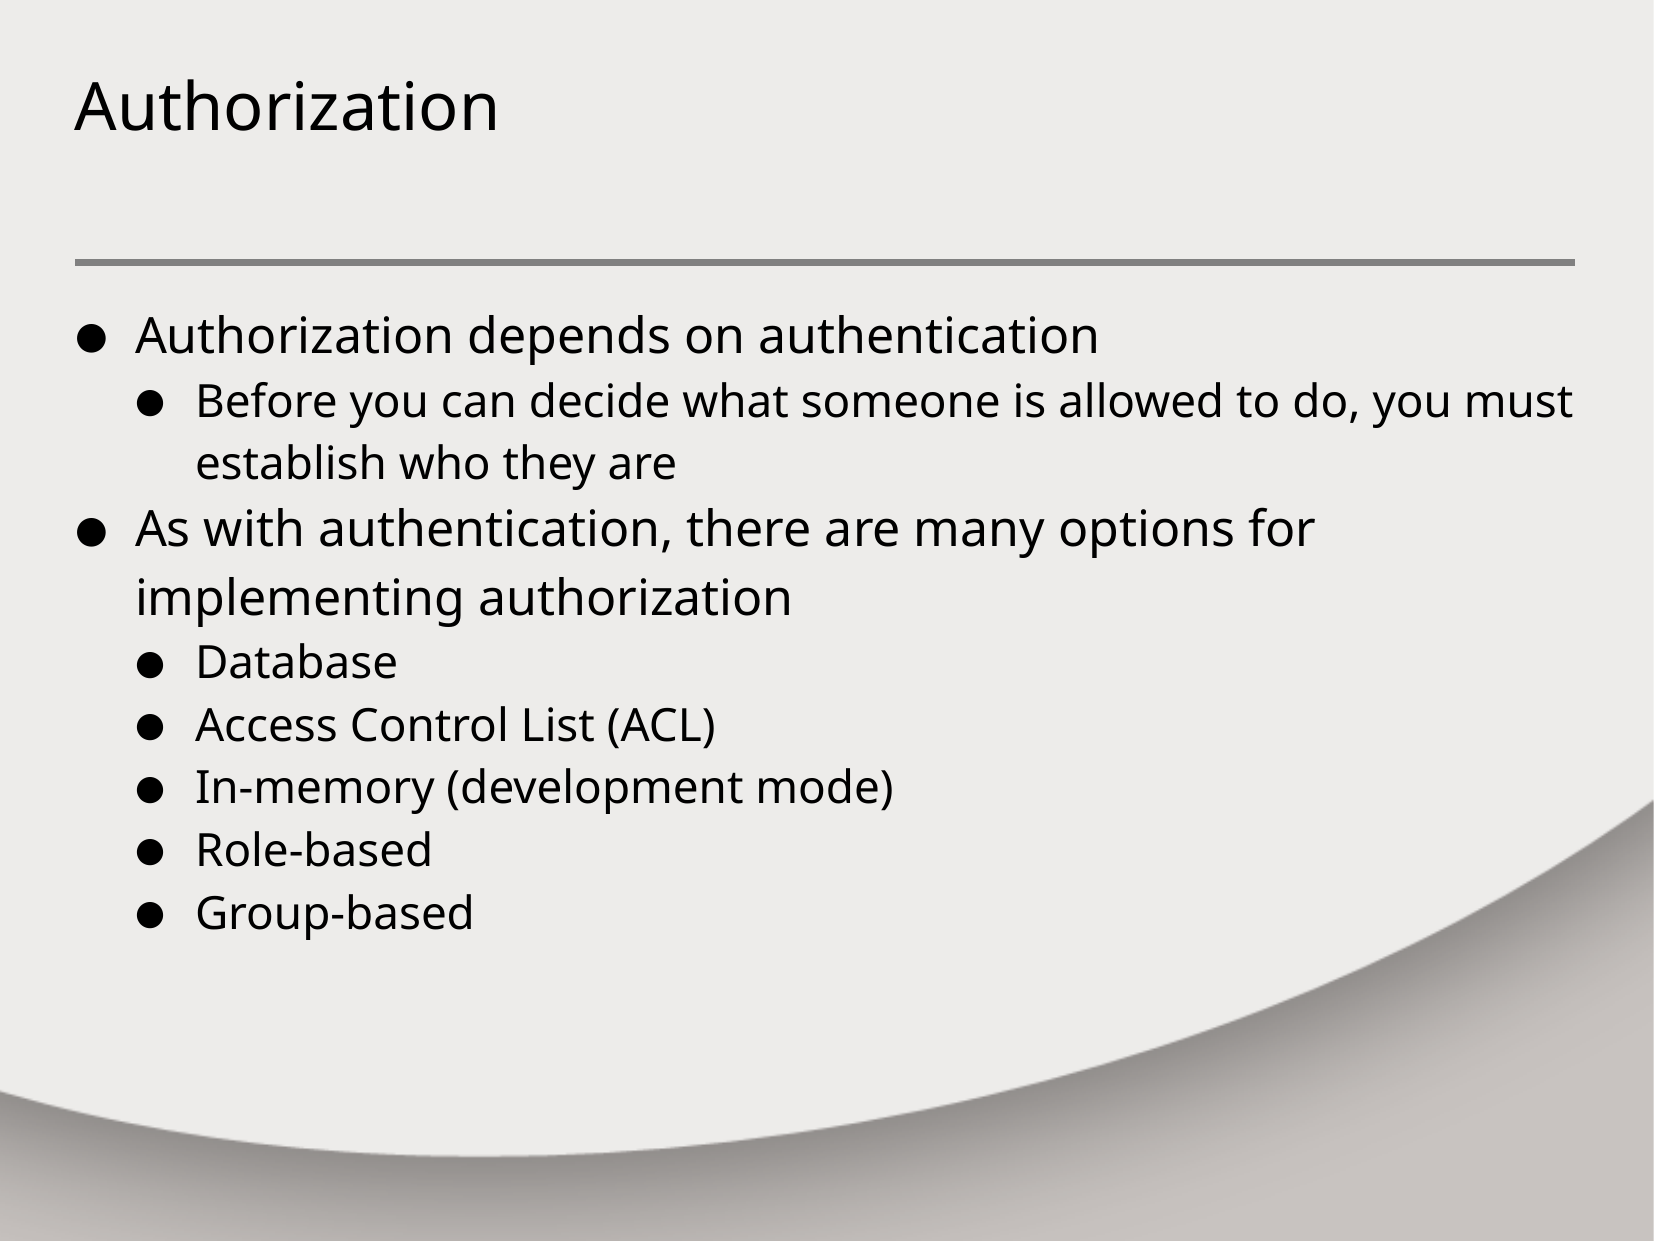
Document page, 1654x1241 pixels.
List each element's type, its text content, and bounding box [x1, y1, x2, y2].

title Authorization [74, 75, 1575, 226]
list Authorization depends on authentication Before you can decide what someone is allowed to do, you must establish who they are As with authentication, there are many options for implementing authorization Database Access Control List (ACL) In-memory (development mode) Role-based Group-based [75, 300, 1576, 1163]
picture [0, 0, 1654, 1241]
